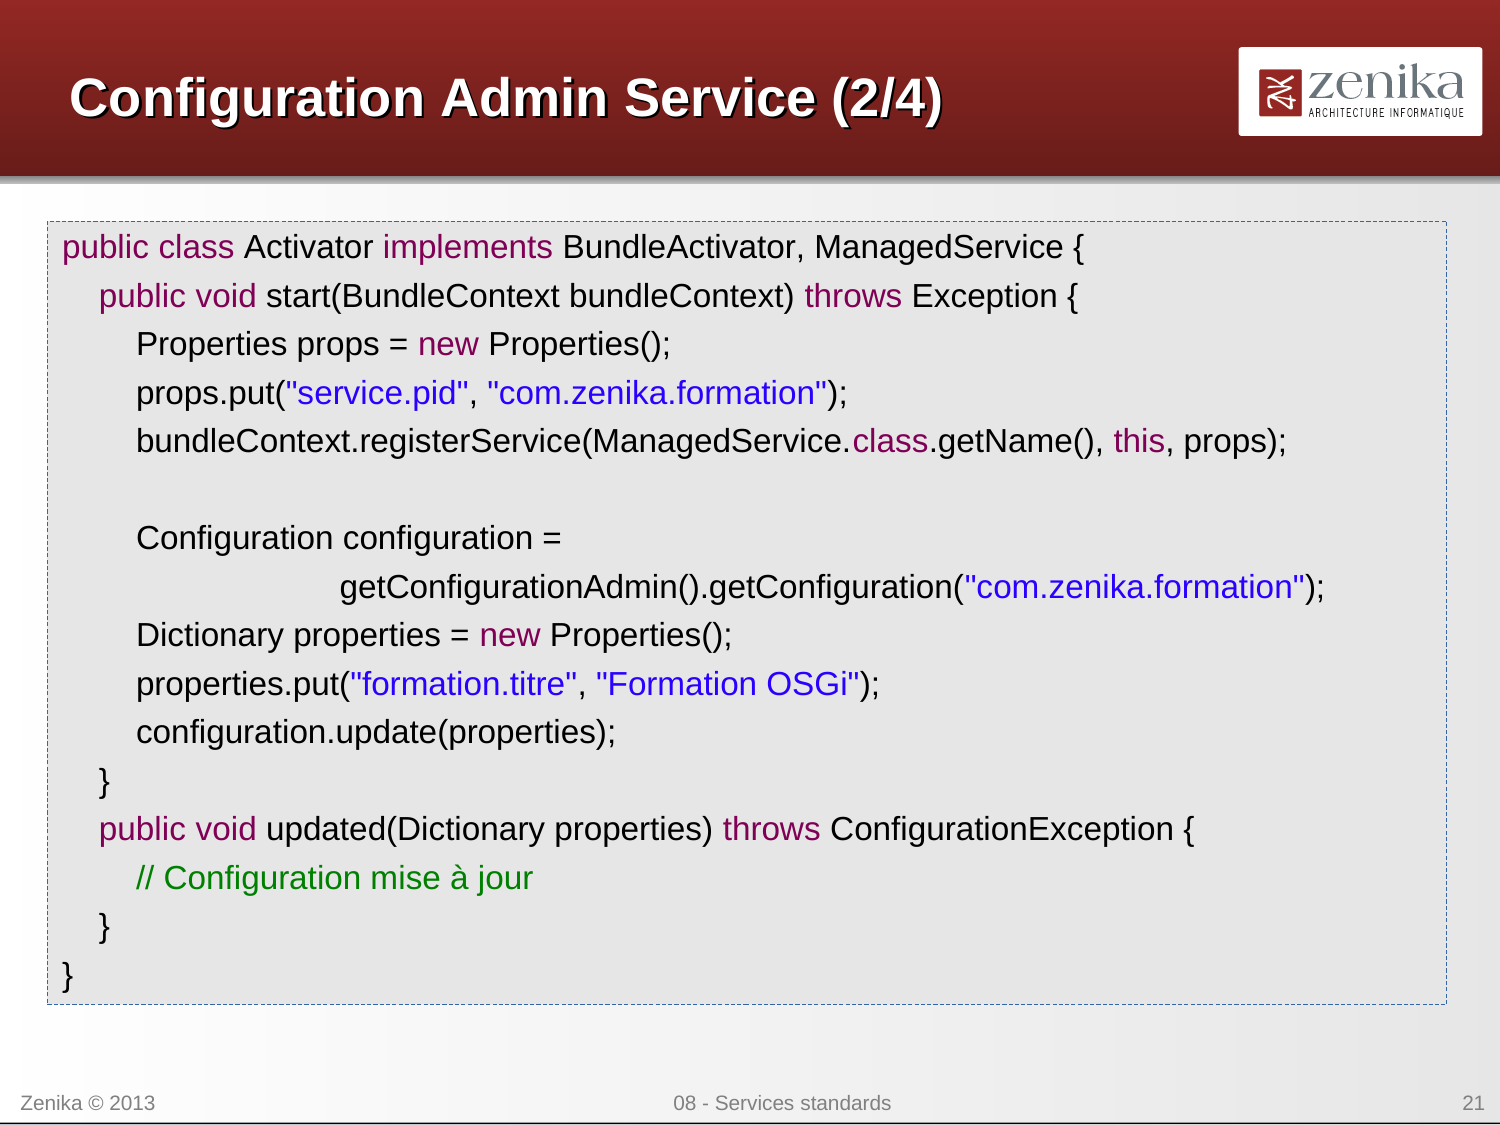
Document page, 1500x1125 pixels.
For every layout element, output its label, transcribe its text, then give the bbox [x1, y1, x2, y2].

list public class Activator implements BundleActivator, ManagedService { public void start(BundleContext bundleContext) throws Exception { Properties props = new Properties(); props.put("service.pid", "com.zenika.formation"); bundleContext.registerService(ManagedService.class.getName(), this, props); Configuration configuration = getConfigurationAdmin().getConfiguration("com.zenika.formation"); Dictionary properties = new Properties(); properties.put("formation.titre", "Formation OSGi"); configuration.update(properties); } public void updated(Dictionary properties) throws ConfigurationException { // Configuration mise à jour } } [47, 221, 1447, 1005]
picture [1257, 58, 1464, 125]
title Configuration Admin Service (2/4) [50, 22, 1206, 172]
